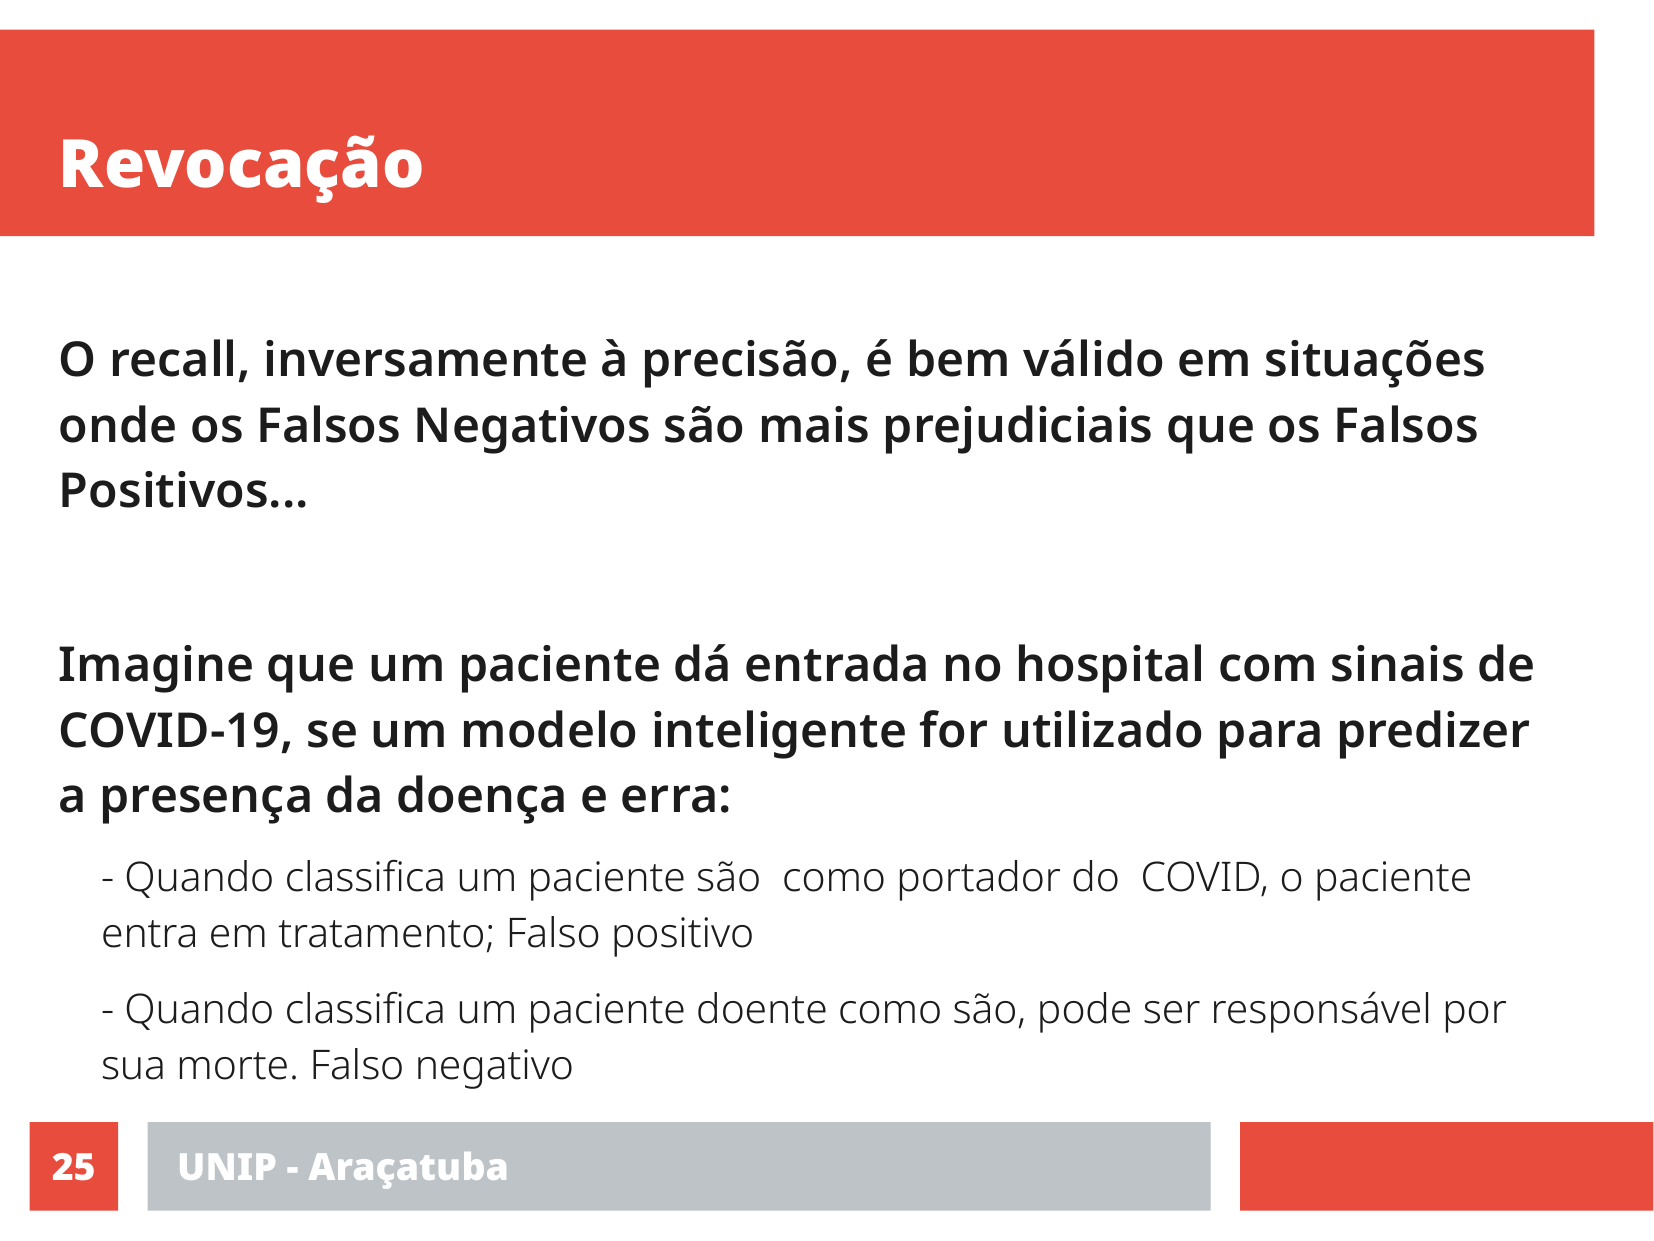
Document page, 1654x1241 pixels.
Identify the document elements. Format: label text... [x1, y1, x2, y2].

list O recall, inversamente à precisão, é bem válido em situações onde os Falsos Negativos são mais prejudiciais que os Falsos Positivos... Imagine que um paciente dá entrada no hospital com sinais de COVID-19, se um modelo inteligente for utilizado para predizer a presença da doença e erra: - Quando classifica um paciente são como portador do COVID, o paciente entra em tratamento; Falso positivo - Quando classifica um paciente doente como são, pode ser responsável por sua morte. Falso negativo [59, 324, 1565, 1093]
title Revocação [59, 59, 1595, 207]
